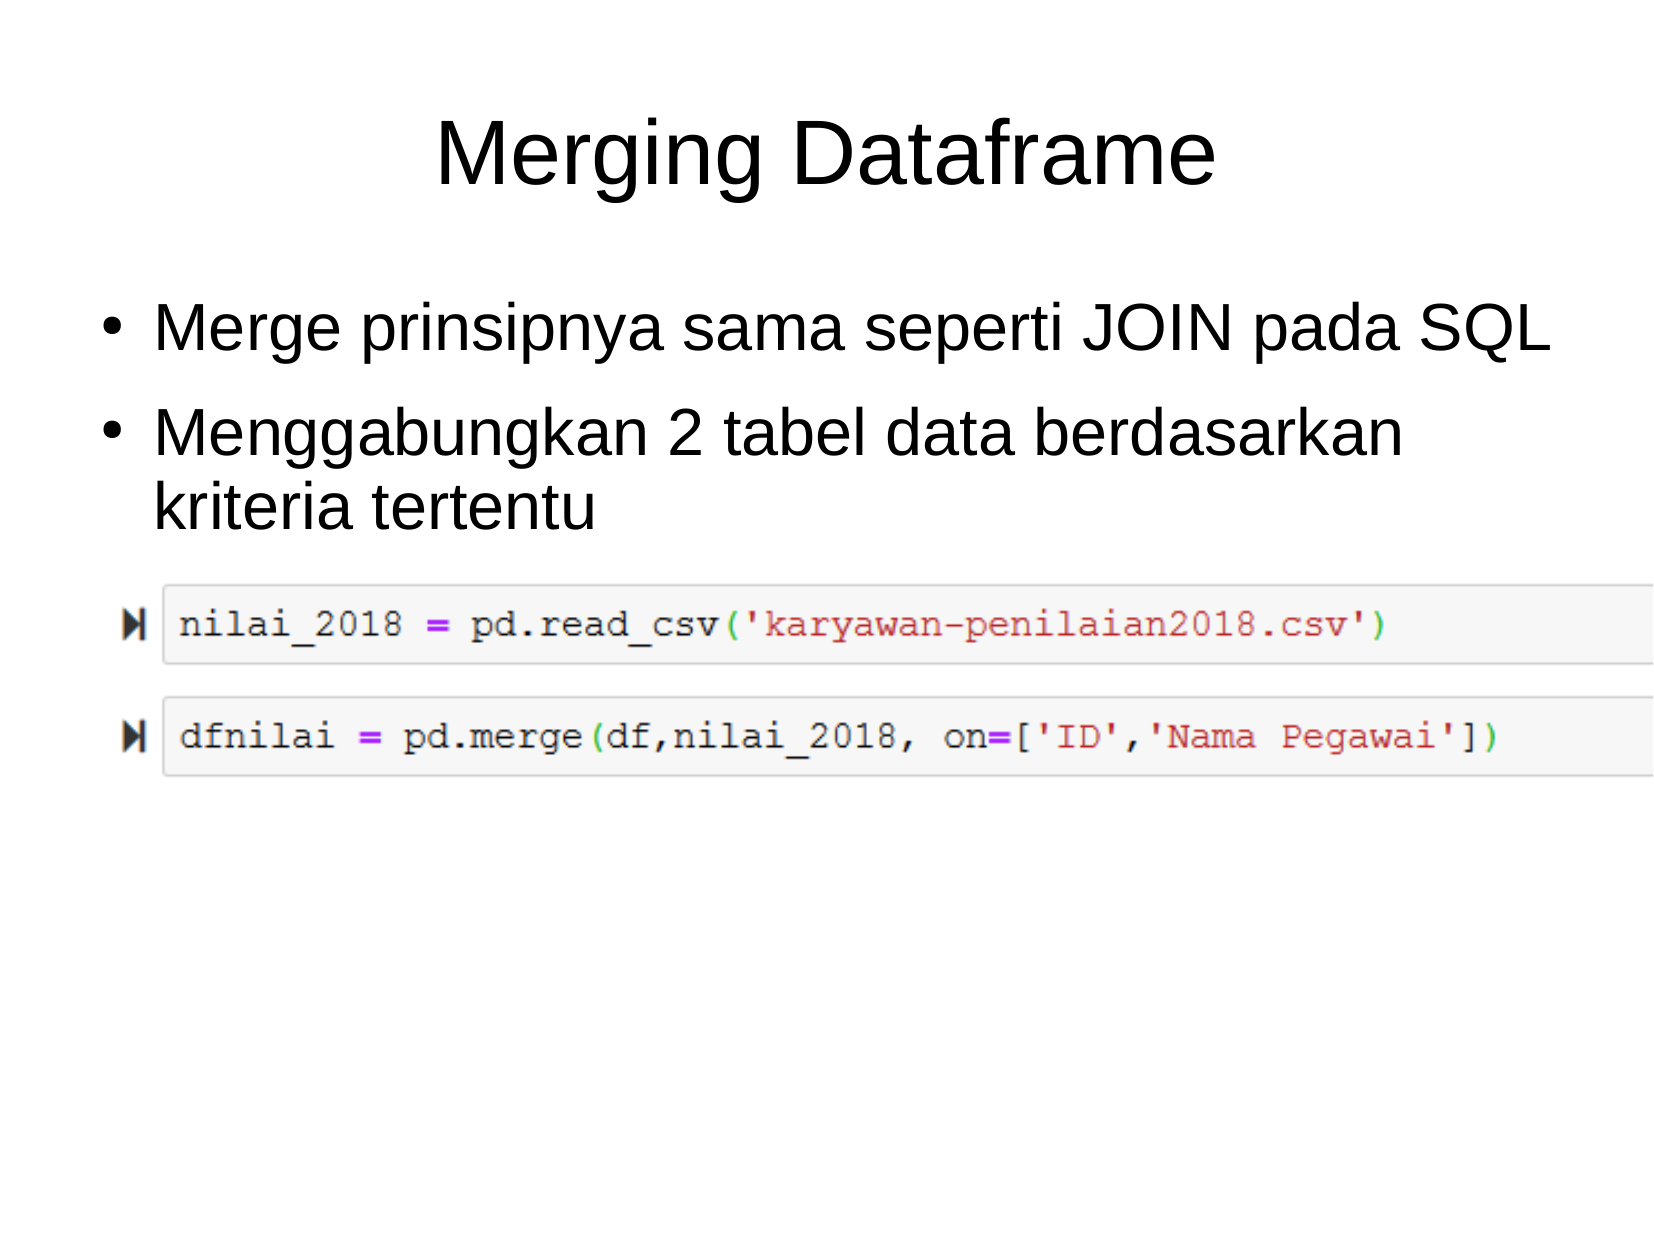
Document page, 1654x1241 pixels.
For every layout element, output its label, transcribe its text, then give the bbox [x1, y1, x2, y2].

title Merging Dataframe [82, 49, 1571, 257]
picture [105, 569, 1654, 793]
list Merge prinsipnya sama seperti JOIN pada SQL Menggabungkan 2 tabel data berdasarkan kriteria tertentu [82, 290, 1571, 1010]
